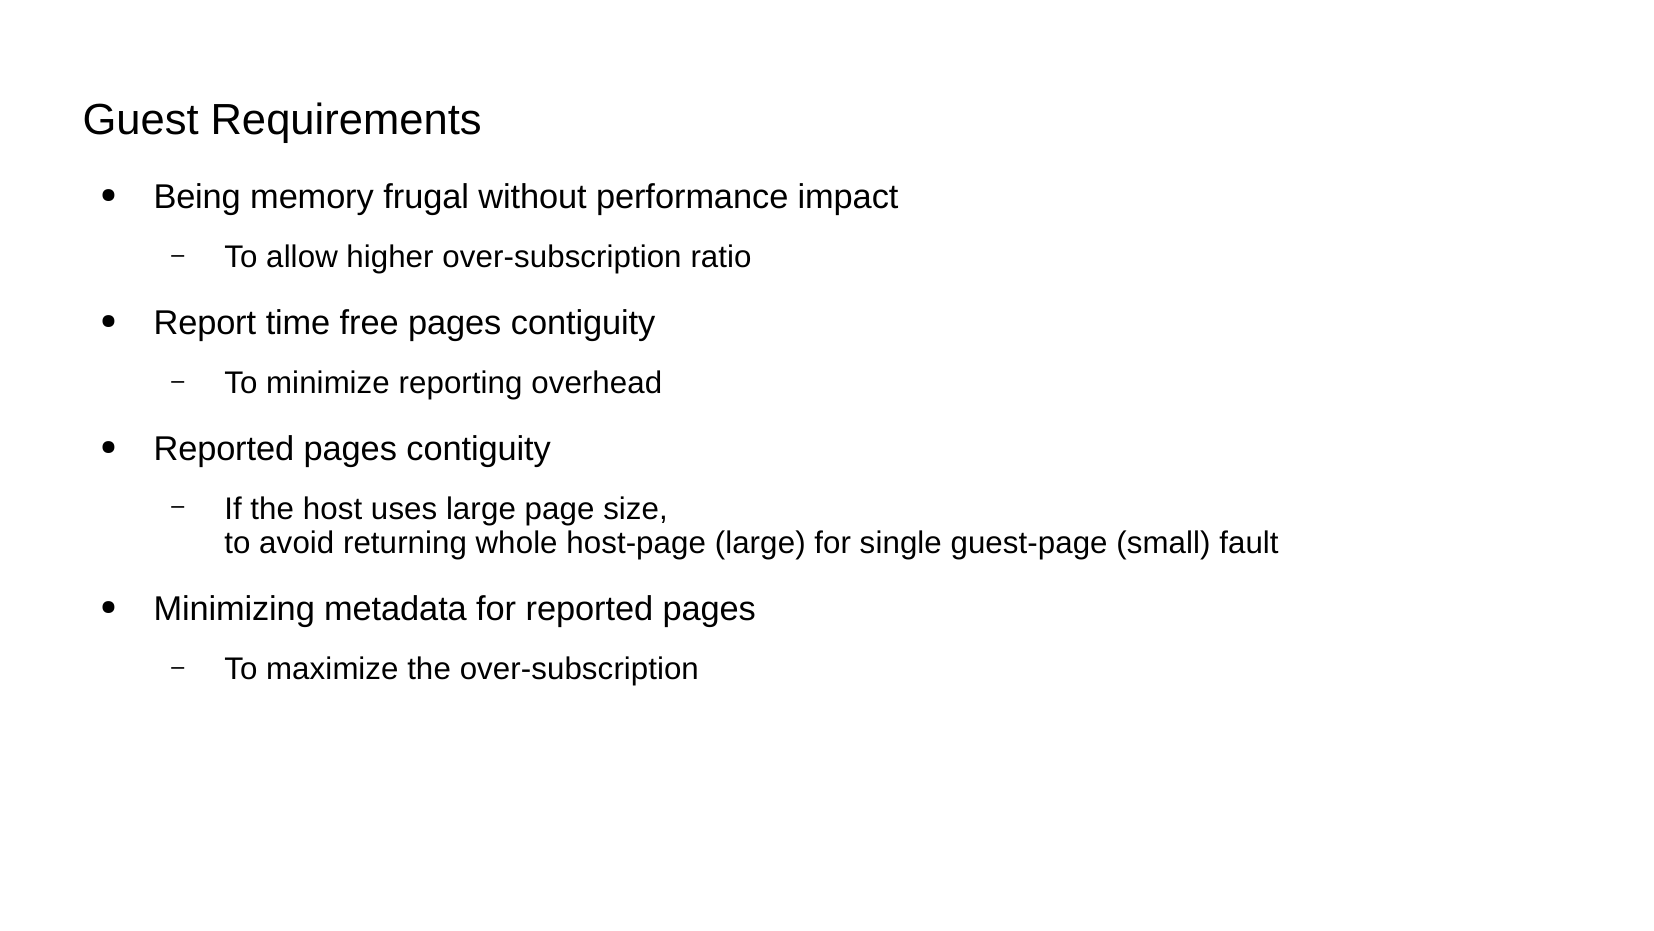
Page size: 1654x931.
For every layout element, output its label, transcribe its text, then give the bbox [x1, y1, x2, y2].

title Guest Requirements [82, 81, 1571, 157]
list Being memory frugal without performance impact To allow higher over-subscription ratio Report time free pages contiguity To minimize reporting overhead Reported pages contiguity If the host uses large page size, to avoid returning whole host-page (large) for single guest-page (small) fault Minimizing metadata for reported pages To maximize the over-subscription [82, 177, 1571, 833]
